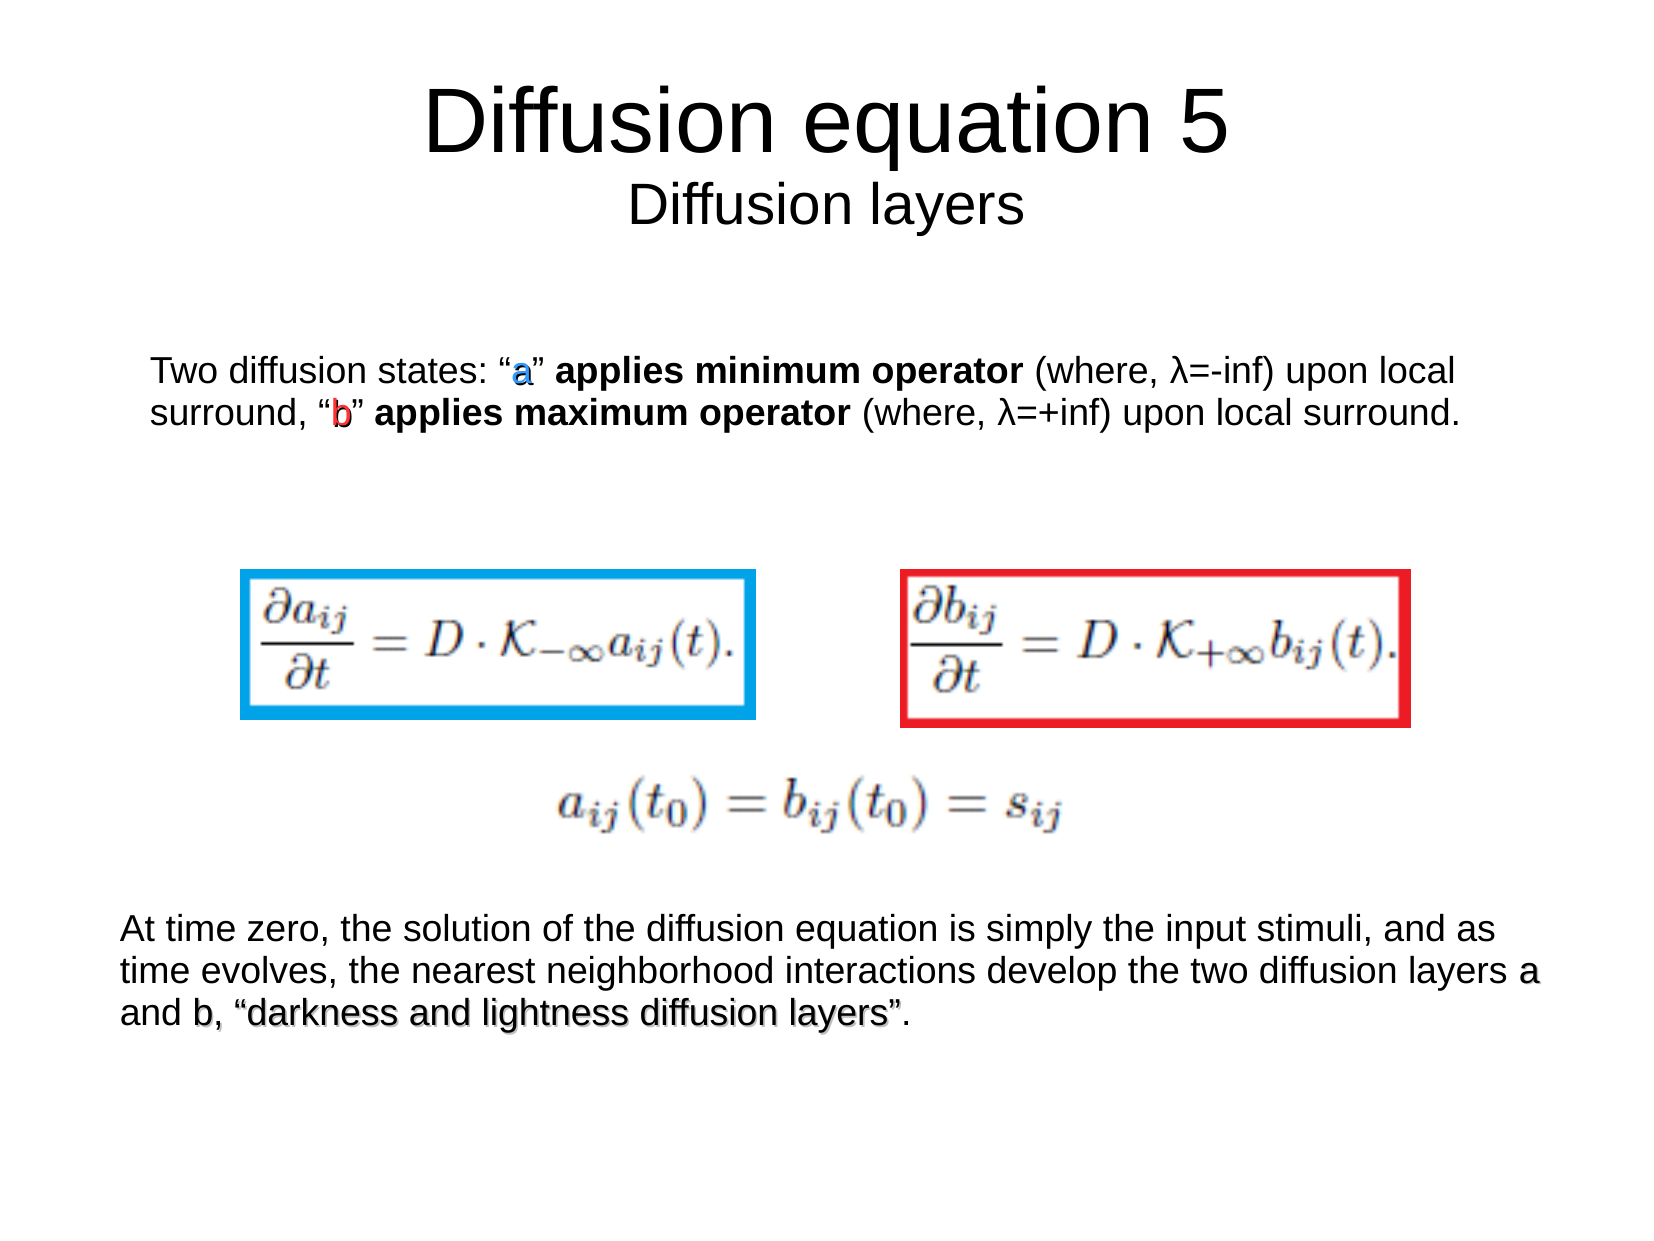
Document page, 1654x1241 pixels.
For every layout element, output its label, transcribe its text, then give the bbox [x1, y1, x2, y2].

text_box Two diffusion states: “a” applies minimum operator (where, λ=-inf) upon local surround, “b” applies maximum operator (where, λ=+inf) upon local surround. [135, 342, 1561, 526]
title Diffusion equation 5 Diffusion layers [82, 49, 1571, 257]
picture [250, 579, 744, 706]
text_box At time zero, the solution of the diffusion equation is simply the input stimuli, and as time evolves, the nearest neighborhood interactions develop the two diffusion layers a and b, “darkness and lightness diffusion layers”. [105, 900, 1561, 1066]
picture [900, 569, 1411, 728]
picture [548, 767, 1081, 841]
